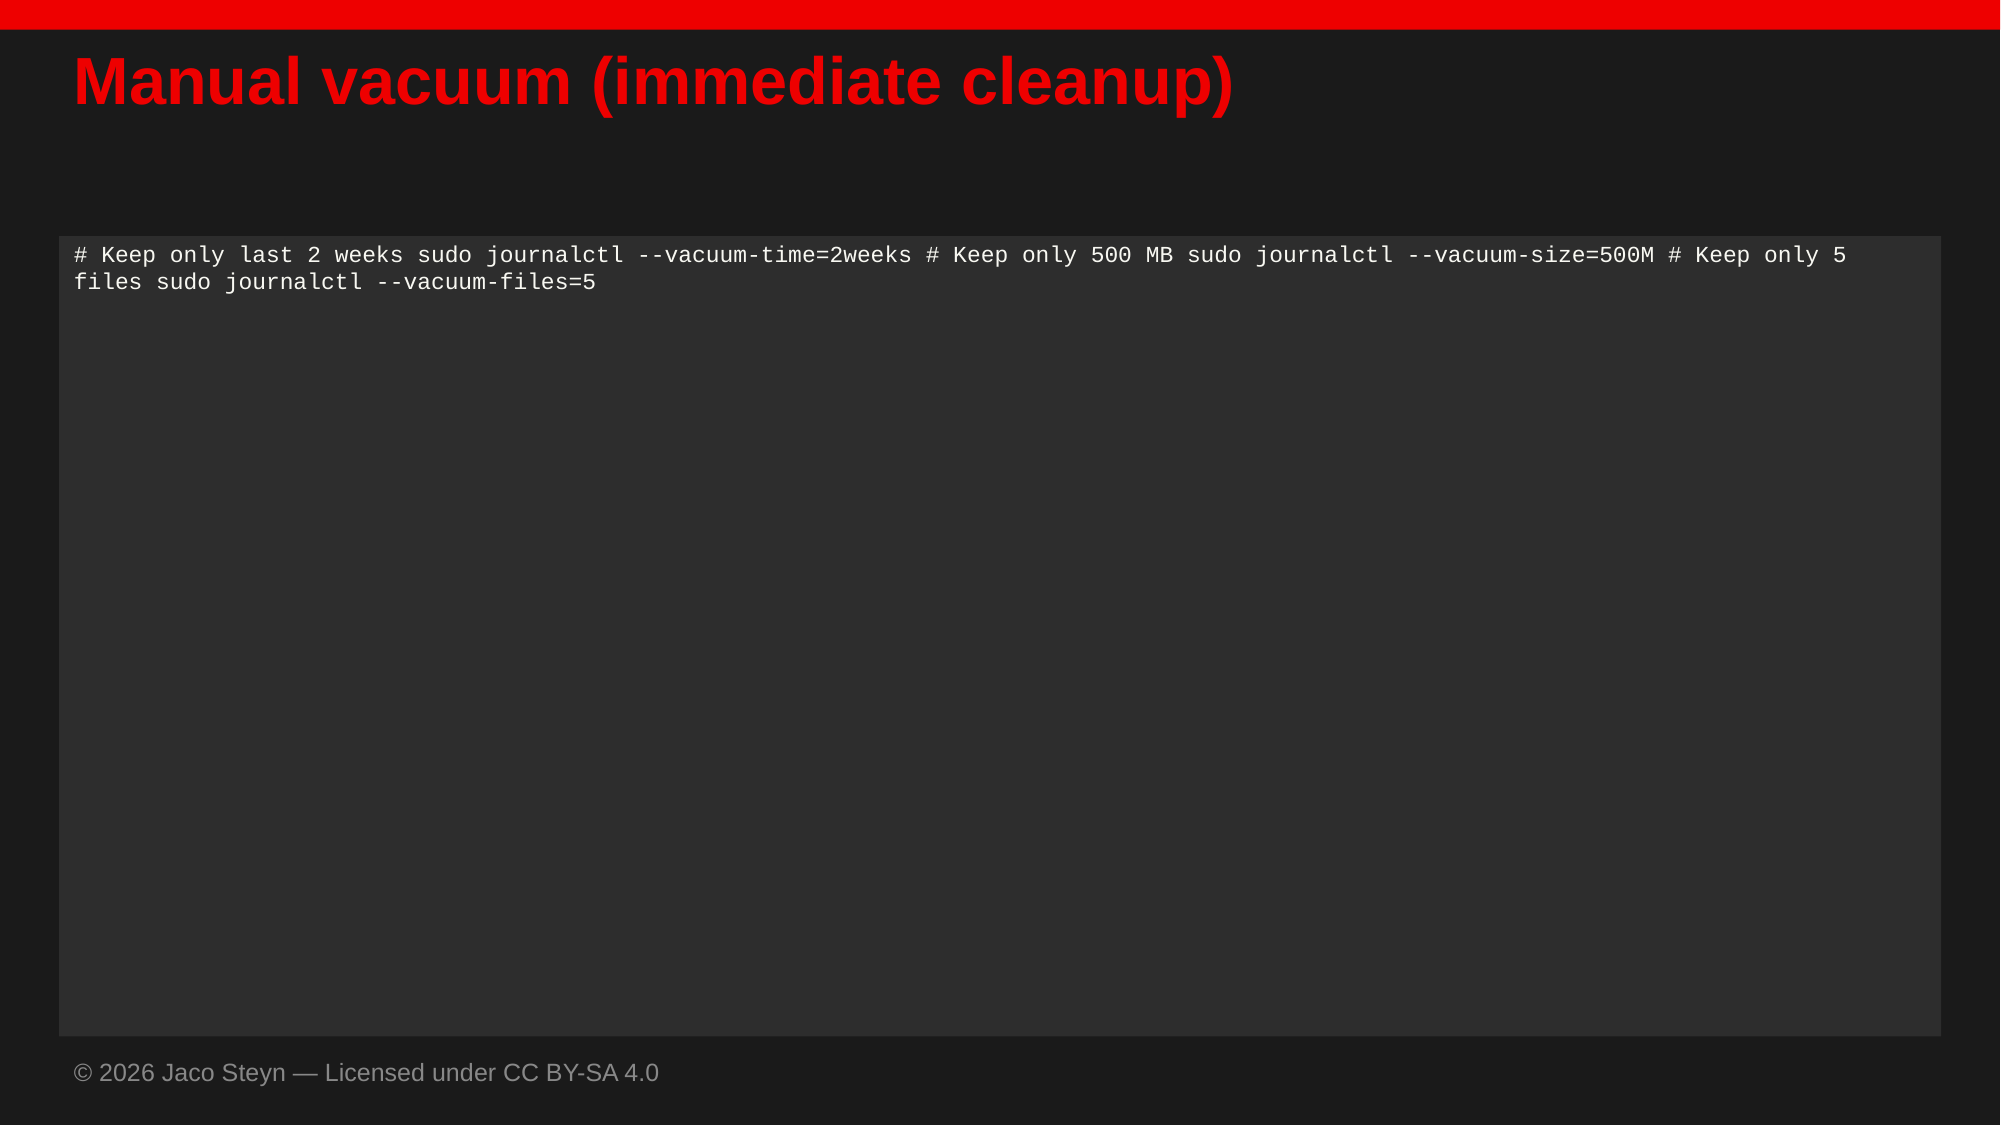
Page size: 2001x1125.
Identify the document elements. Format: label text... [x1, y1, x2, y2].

text_box # Keep only last 2 weeks sudo journalctl --vacuum-time=2weeks # Keep only 500 MB sudo journalctl --vacuum-size=500M # Keep only 5 files sudo journalctl --vacuum-files=5 [59, 236, 1942, 1037]
text_box [0, 0, 2001, 30]
text_box Manual vacuum (immediate cleanup) [59, 36, 1942, 208]
text_box © 2026 Jaco Steyn — Licensed under CC BY-SA 4.0 [59, 1051, 1942, 1093]
